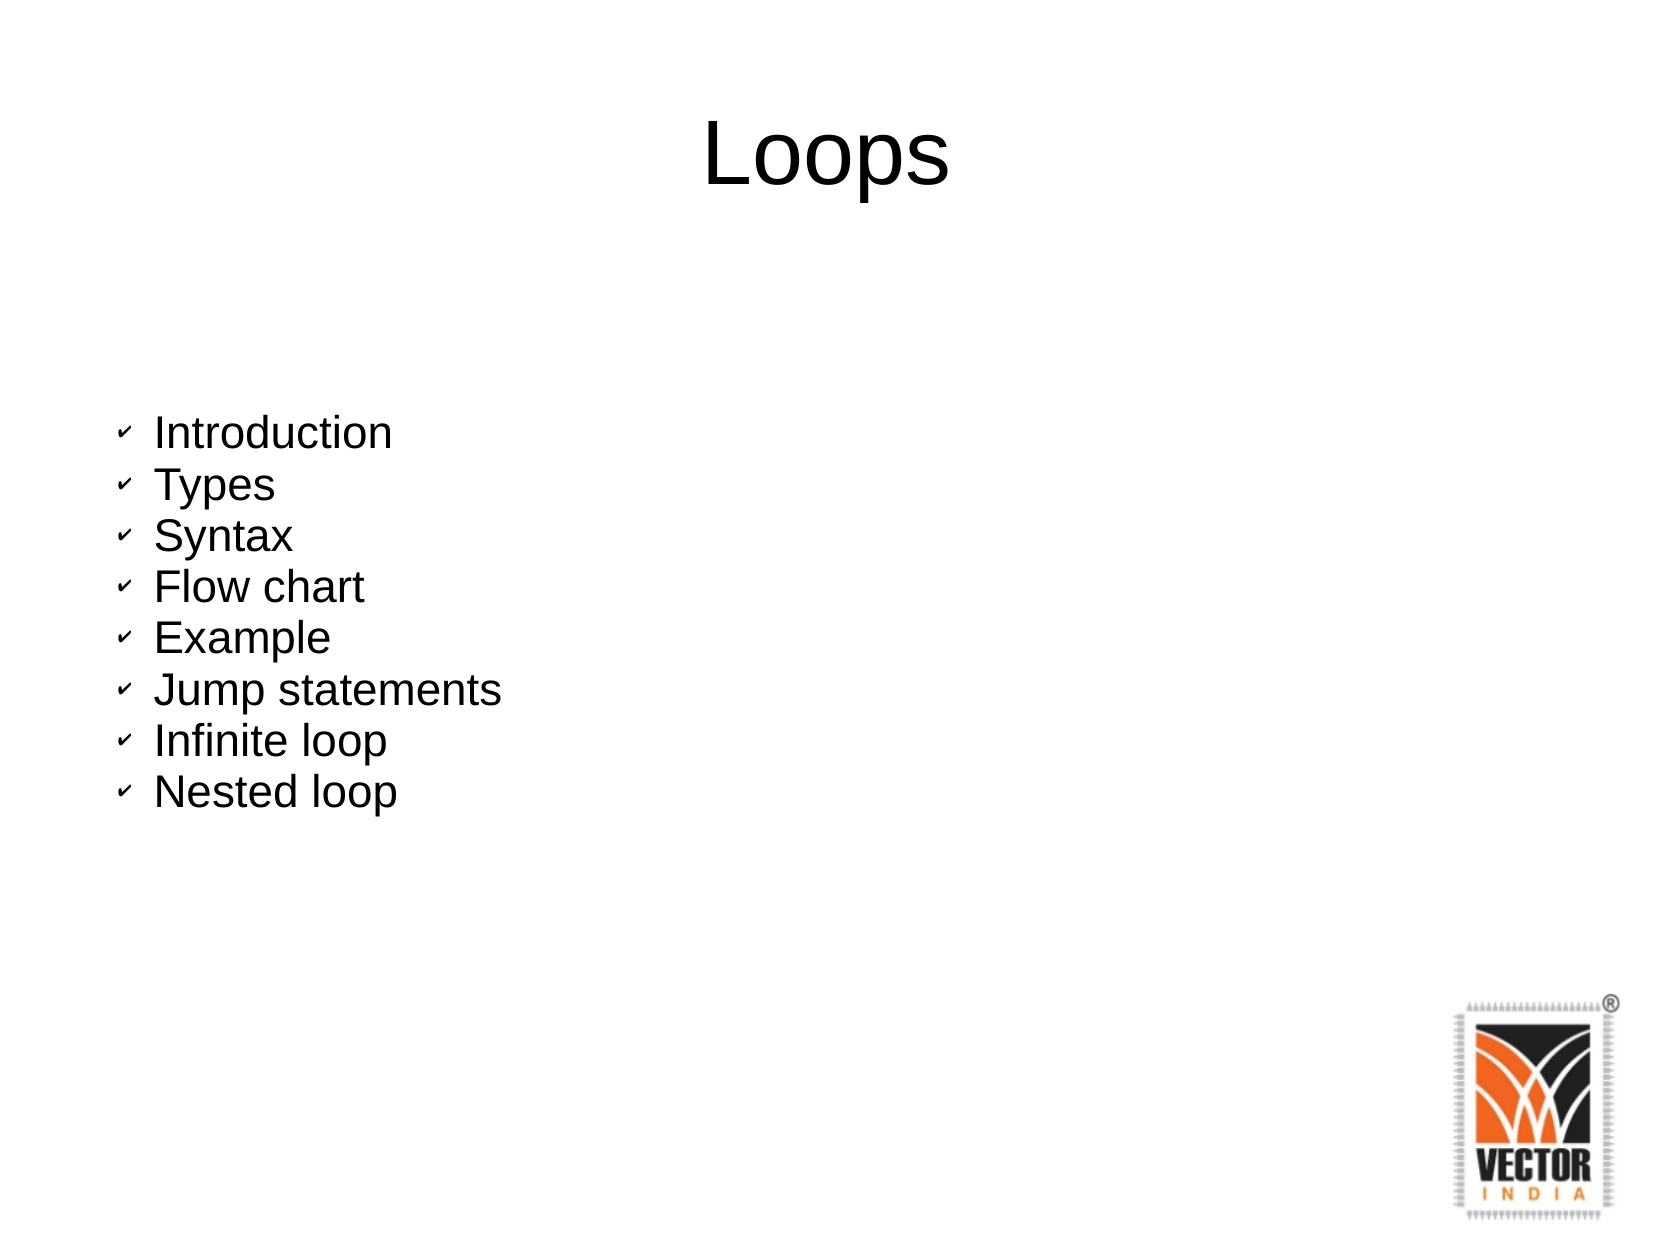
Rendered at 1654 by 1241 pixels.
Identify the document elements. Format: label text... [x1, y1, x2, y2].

picture [1425, 989, 1647, 1231]
subtitle Introduction Types Syntax Flow chart Example Jump statements Infinite loop Nested loop [82, 290, 1571, 1010]
title Loops [82, 49, 1571, 257]
